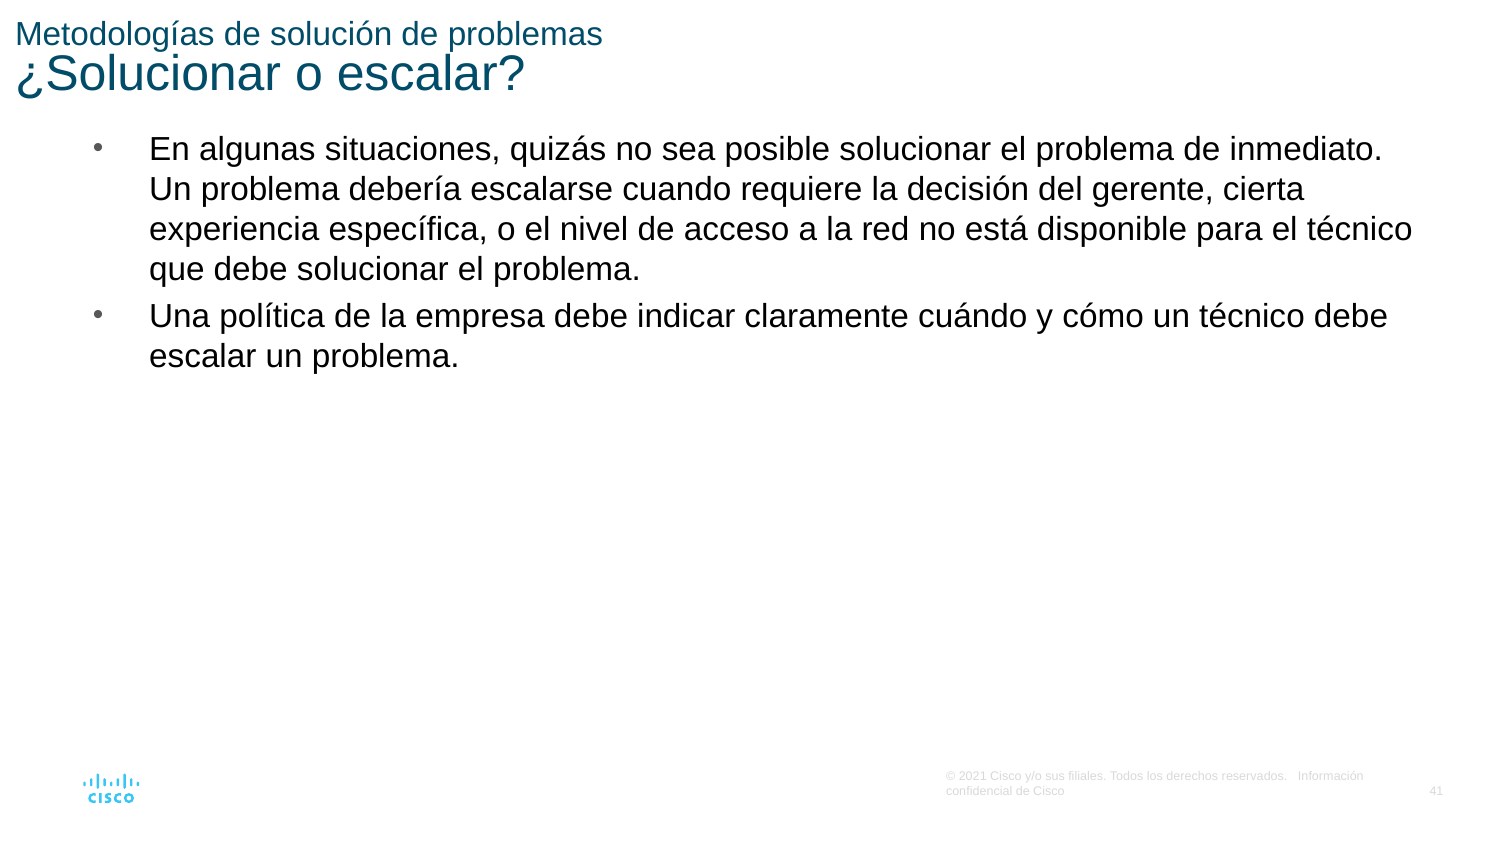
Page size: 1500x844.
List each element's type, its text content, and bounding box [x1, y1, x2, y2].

title Metodologías de solución de problemas ¿Solucionar o escalar? [0, 0, 1369, 121]
list En algunas situaciones, quizás no sea posible solucionar el problema de inmediato. Un problema debería escalarse cuando requiere la decisión del gerente, cierta experiencia específica, o el nivel de acceso a la red no está disponible para el técnico que debe solucionar el problema. Una política de la empresa debe indicar claramente cuándo y cómo un técnico debe escalar un problema. [77, 120, 1437, 726]
